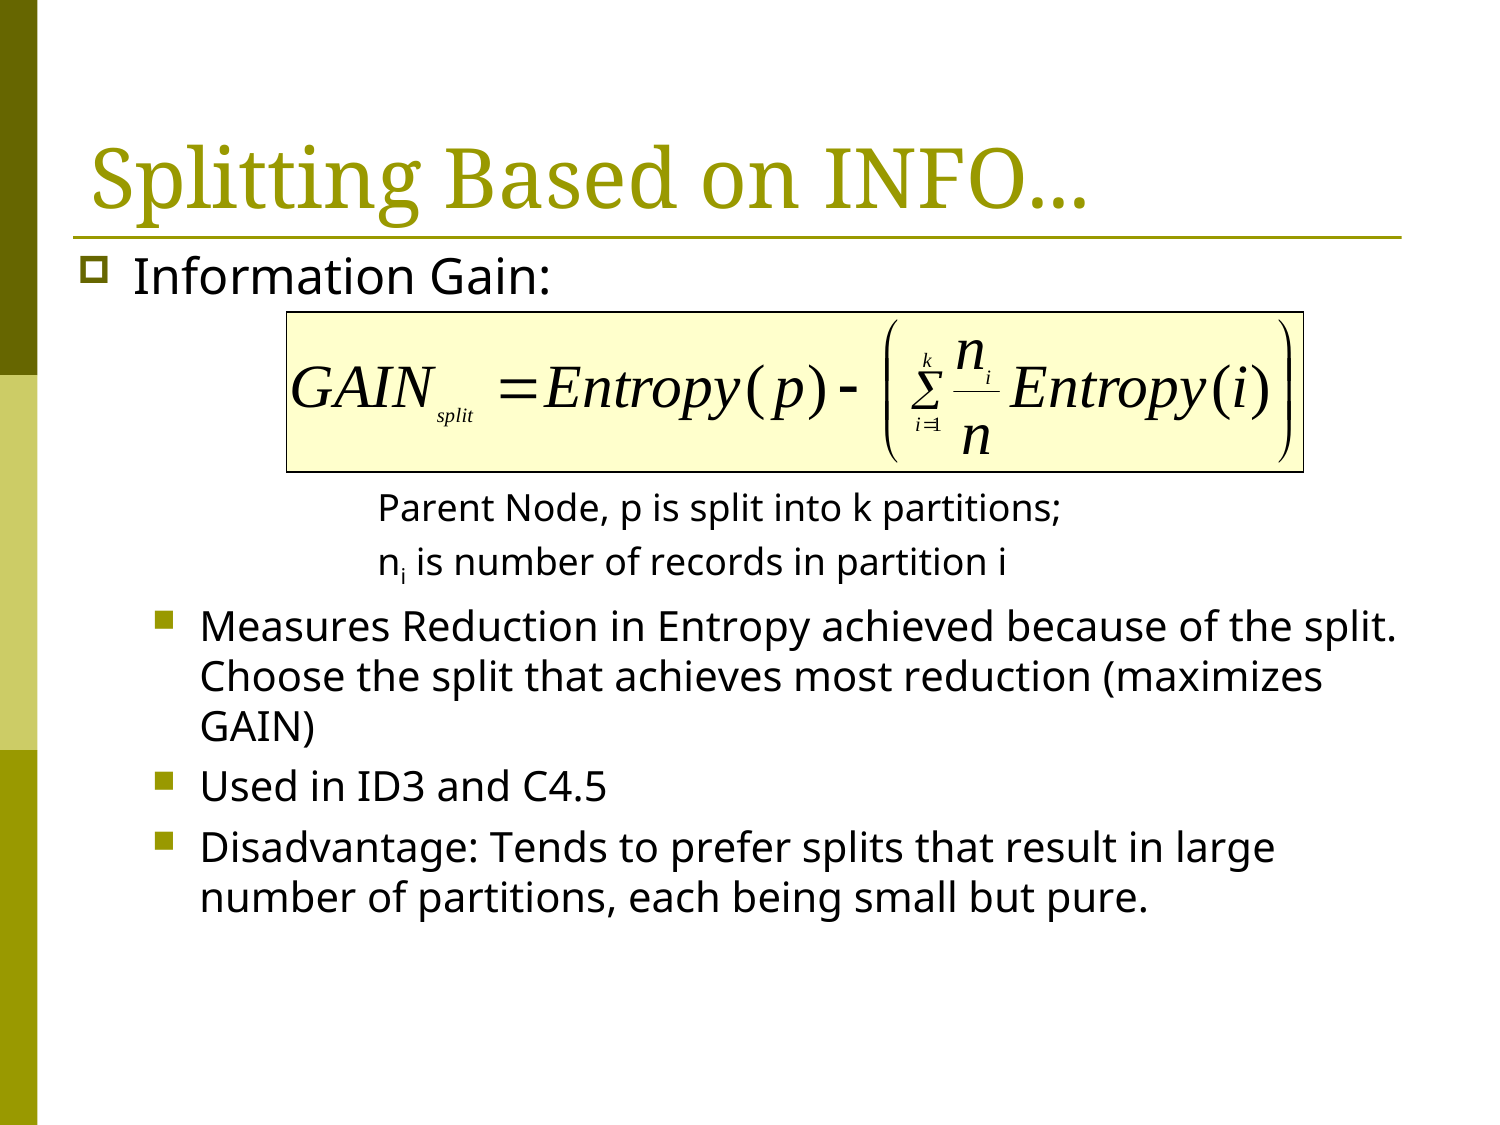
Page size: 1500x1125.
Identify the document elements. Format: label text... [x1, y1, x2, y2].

title Splitting Based on INFO... [75, 45, 1426, 233]
list Information Gain: Parent Node, p is split into k partitions; ni is number of records in partition i Measures Reduction in Entropy achieved because of the split. Choose the split that achieves most reduction (maximizes GAIN) Used in ID3 and C4.5 Disadvantage: Tends to prefer splits that result in large number of partitions, each being small but pure. [62, 237, 1438, 1051]
chart [287, 312, 1303, 472]
